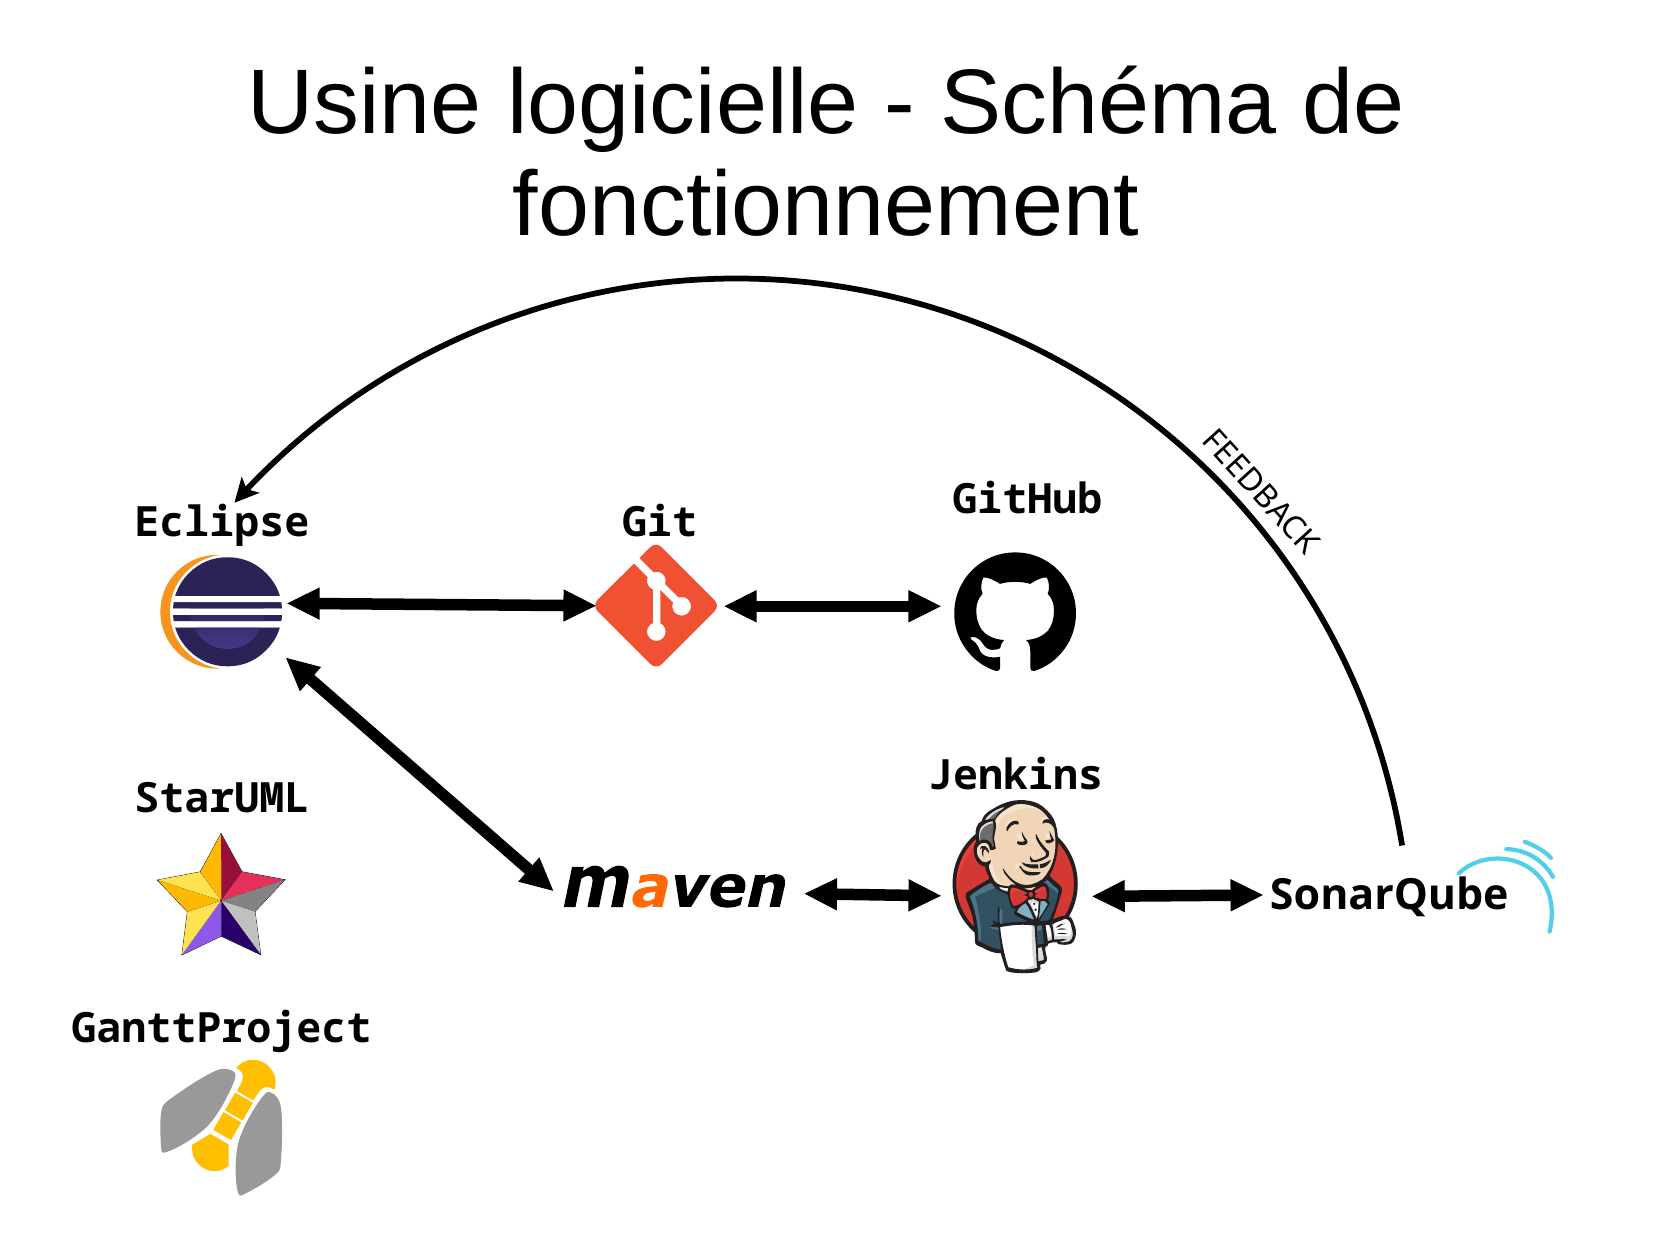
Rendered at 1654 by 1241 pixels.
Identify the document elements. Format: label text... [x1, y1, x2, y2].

picture [47, 248, 1583, 1224]
title Usine logicielle - Schéma de fonctionnement [82, 49, 1571, 248]
